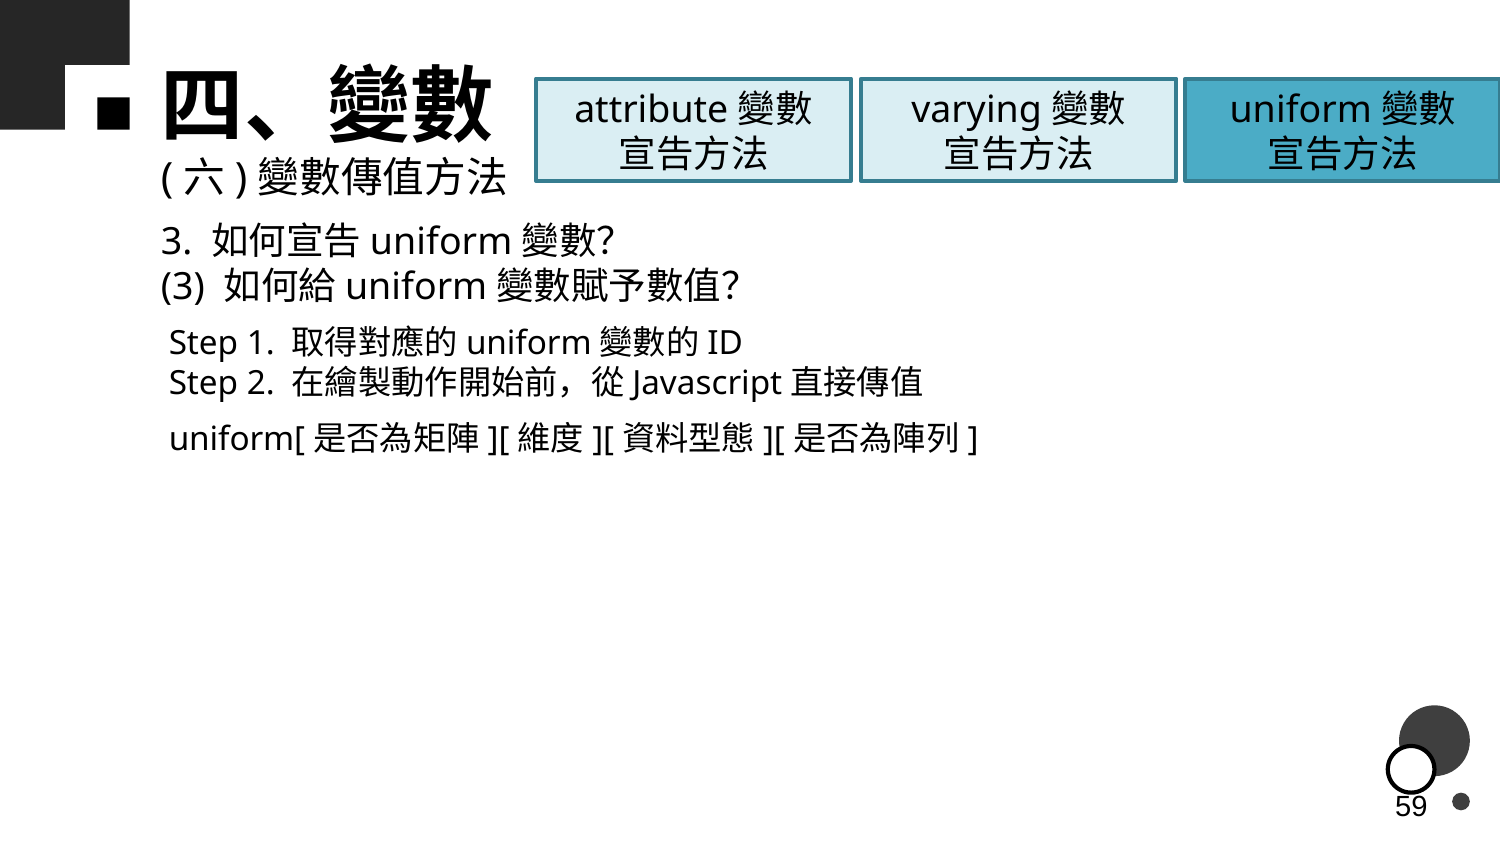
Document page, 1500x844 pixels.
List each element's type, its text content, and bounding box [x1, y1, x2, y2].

text_box 3. 如何宣告uniform變數？ (3) 如何給uniform變數賦予數值？ [145, 209, 1486, 315]
text_box attribute變數 宣告方法 [535, 78, 852, 181]
text_box Step 1. 取得對應的uniform變數的ID Step 2. 在繪製動作開始前，從Javascript直接傳值 [153, 313, 1033, 409]
title 四、變數 [145, 32, 845, 143]
text_box (六)變數傳值方法 [145, 143, 820, 209]
text_box [1452, 792, 1470, 811]
slide_number <number> [1092, 782, 1443, 827]
text_box uniform[是否為矩陣][維度][資料型態][是否為陣列] [153, 409, 1033, 475]
text_box [97, 97, 130, 130]
text_box [0, 0, 130, 130]
text_box varying變數 宣告方法 [861, 78, 1177, 181]
text_box uniform變數 宣告方法 [1185, 78, 1500, 181]
text_box [1387, 705, 1470, 782]
